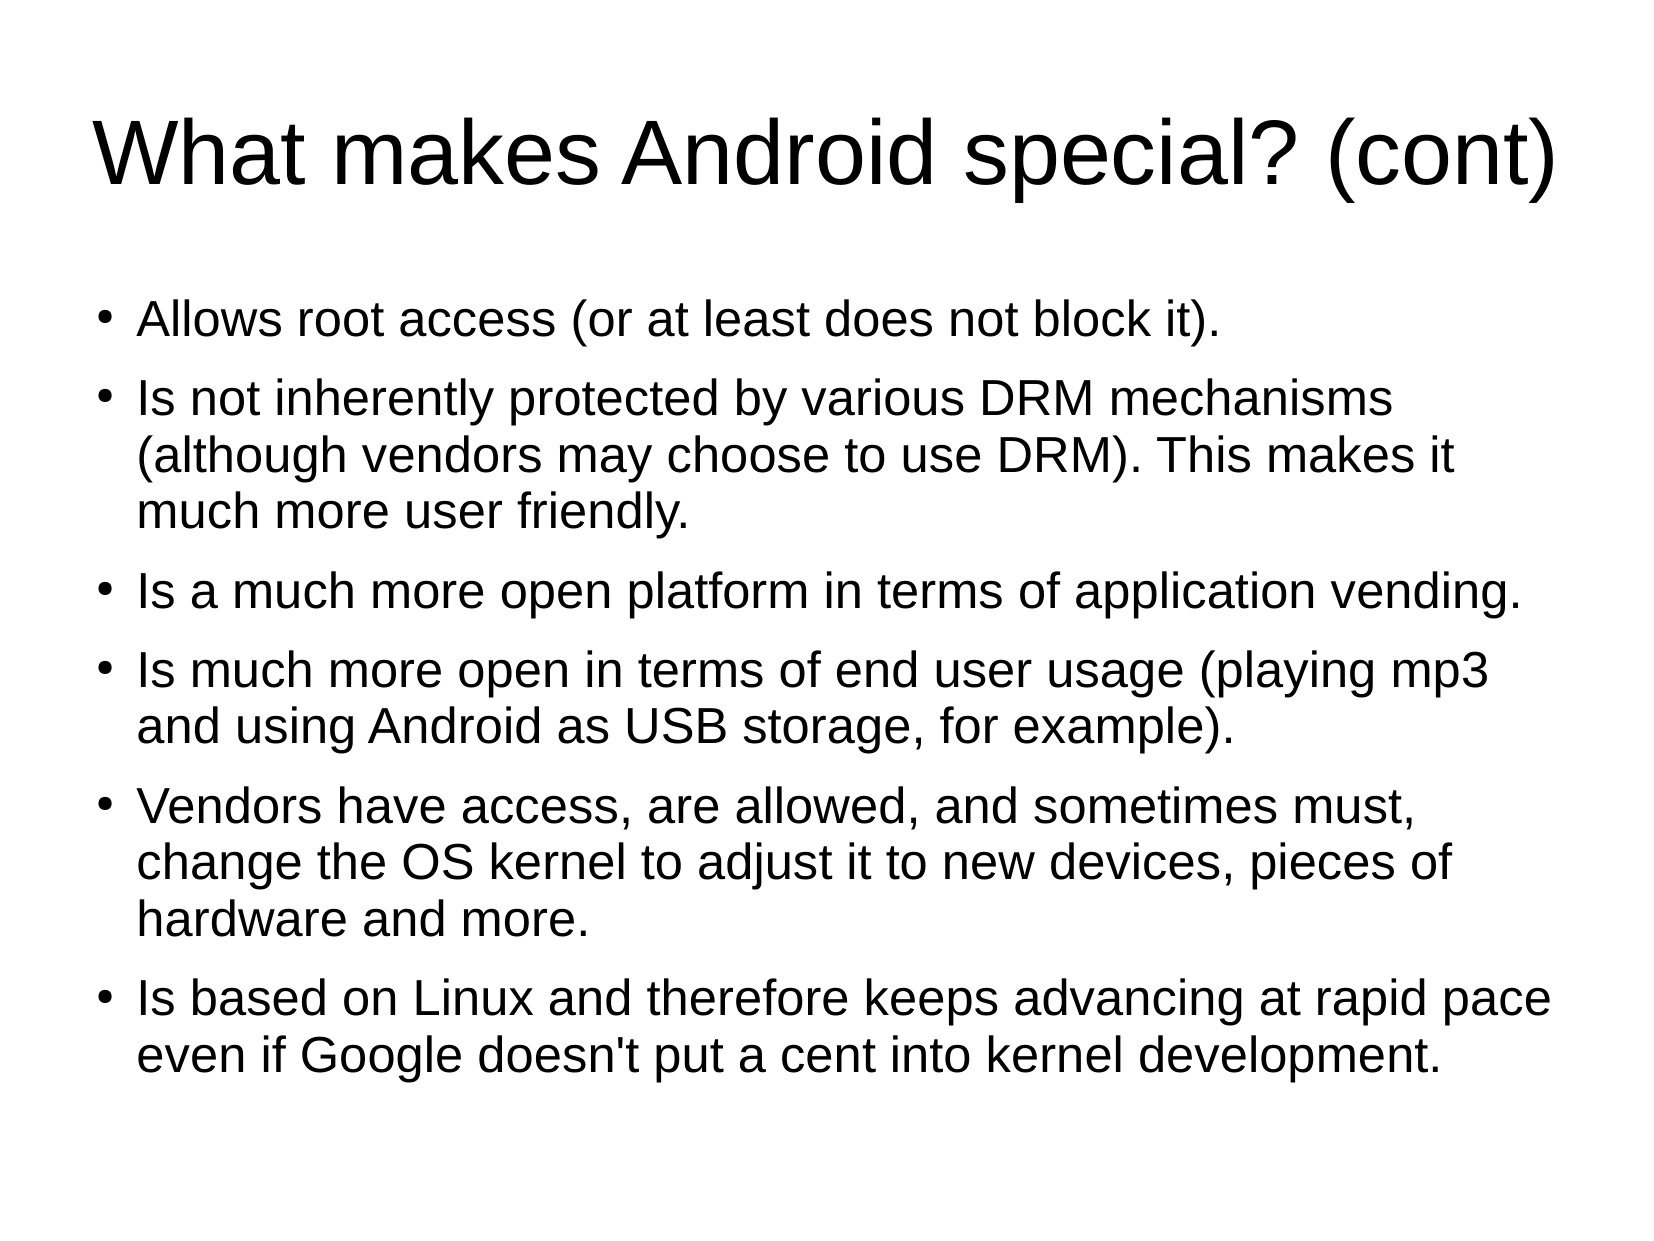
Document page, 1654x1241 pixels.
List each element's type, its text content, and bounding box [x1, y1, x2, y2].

list Allows root access (or at least does not block it). Is not inherently protected by various DRM mechanisms (although vendors may choose to use DRM). This makes it much more user friendly. Is a much more open platform in terms of application vending. Is much more open in terms of end user usage (playing mp3 and using Android as USB storage, for example). Vendors have access, are allowed, and sometimes must, change the OS kernel to adjust it to new devices, pieces of hardware and more. Is based on Linux and therefore keeps advancing at rapid pace even if Google doesn't put a cent into kernel development. [82, 290, 1571, 1109]
title What makes Android special? (cont) [82, 49, 1571, 257]
